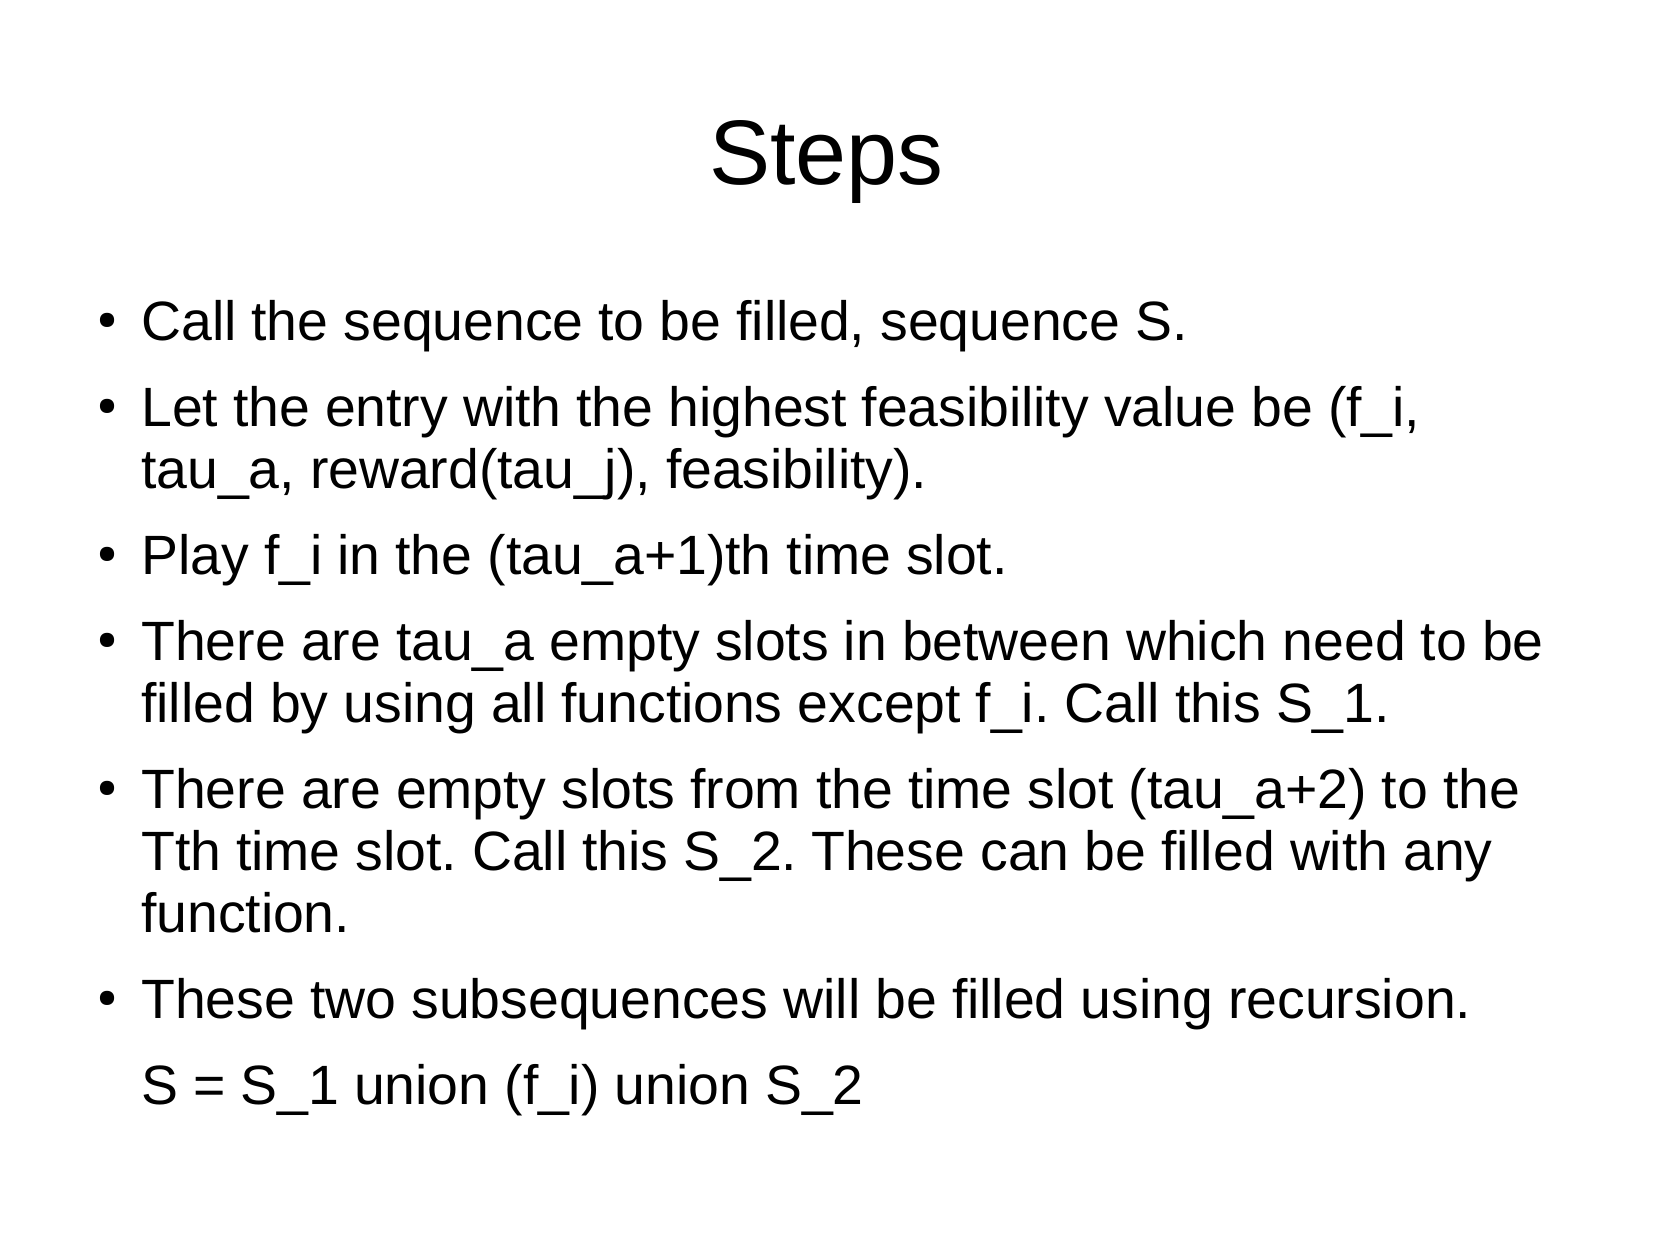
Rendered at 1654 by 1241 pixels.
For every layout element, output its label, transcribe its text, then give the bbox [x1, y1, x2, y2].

title Steps [82, 49, 1571, 257]
list Call the sequence to be filled, sequence S. Let the entry with the highest feasibility value be (f_i, tau_a, reward(tau_j), feasibility). Play f_i in the (tau_a+1)th time slot. There are tau_a empty slots in between which need to be filled by using all functions except f_i. Call this S_1. There are empty slots from the time slot (tau_a+2) to the Tth time slot. Call this S_2. These can be filled with any function. These two subsequences will be filled using recursion. S = S_1 union (f_i) union S_2 [82, 290, 1571, 1123]
